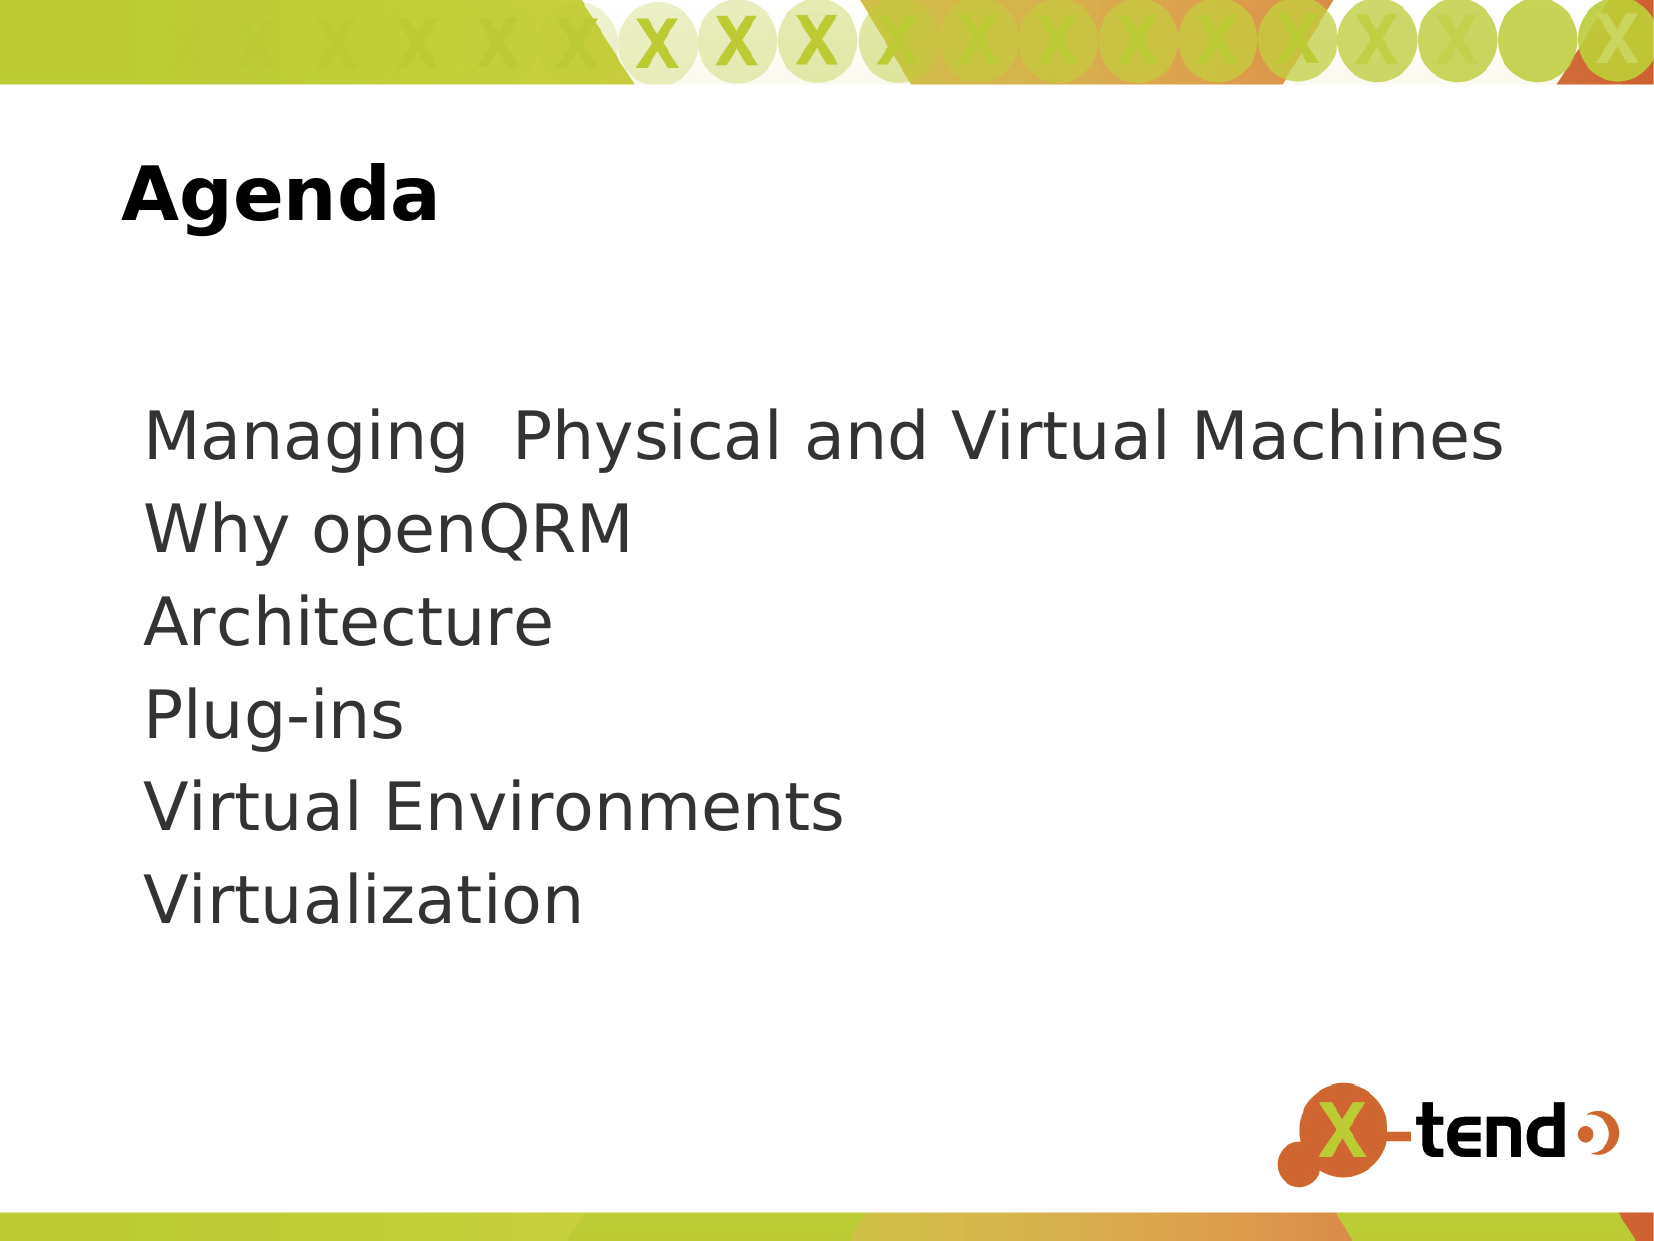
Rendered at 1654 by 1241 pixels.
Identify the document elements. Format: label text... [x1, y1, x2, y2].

text_box Managing Physical and Virtual Machines Why openQRM Architecture Plug-ins Virtual Environments Virtualization [121, 397, 1576, 1126]
picture [0, 0, 1654, 1241]
title Agenda [121, 91, 1534, 299]
